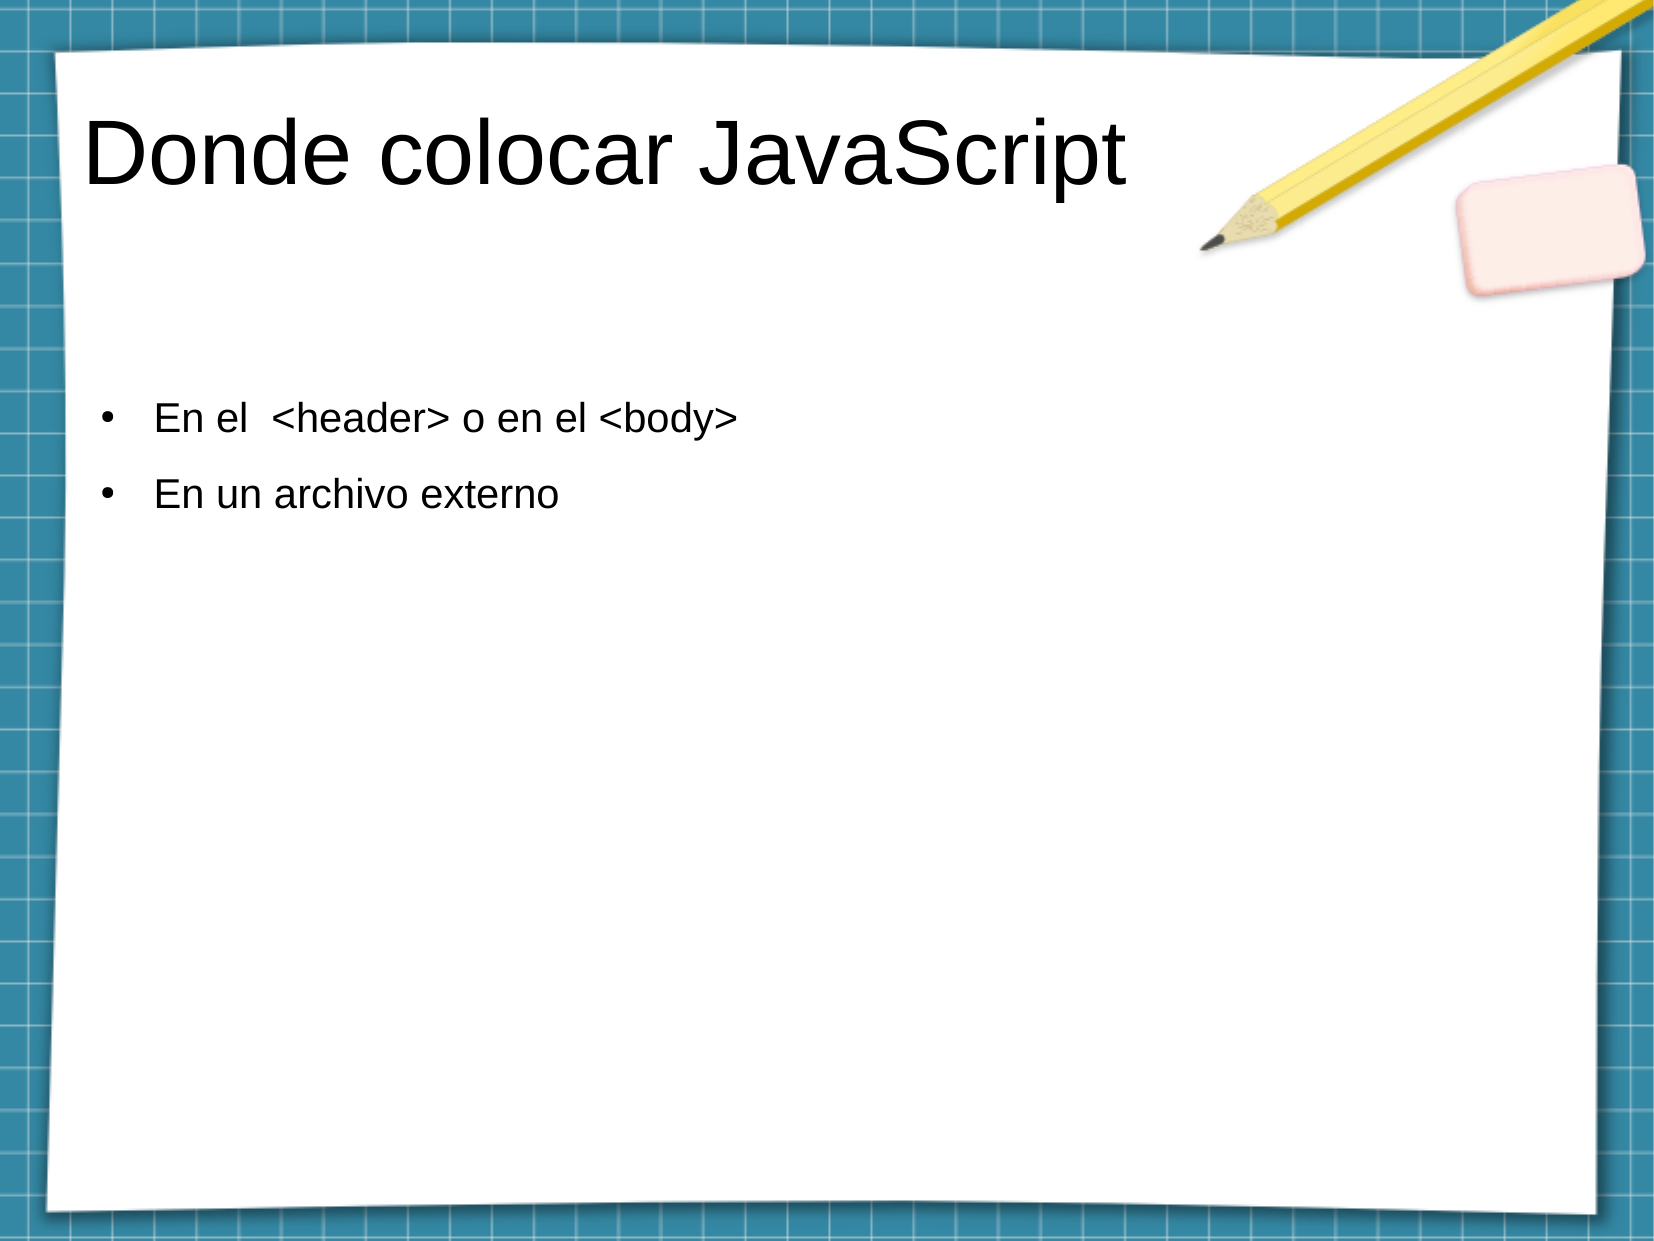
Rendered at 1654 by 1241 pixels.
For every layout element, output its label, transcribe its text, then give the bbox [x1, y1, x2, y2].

picture [0, 0, 1654, 1241]
title Donde colocar JavaScript [82, 49, 1571, 257]
list En el <header> o en el <body> En un archivo externo [82, 290, 1571, 1010]
